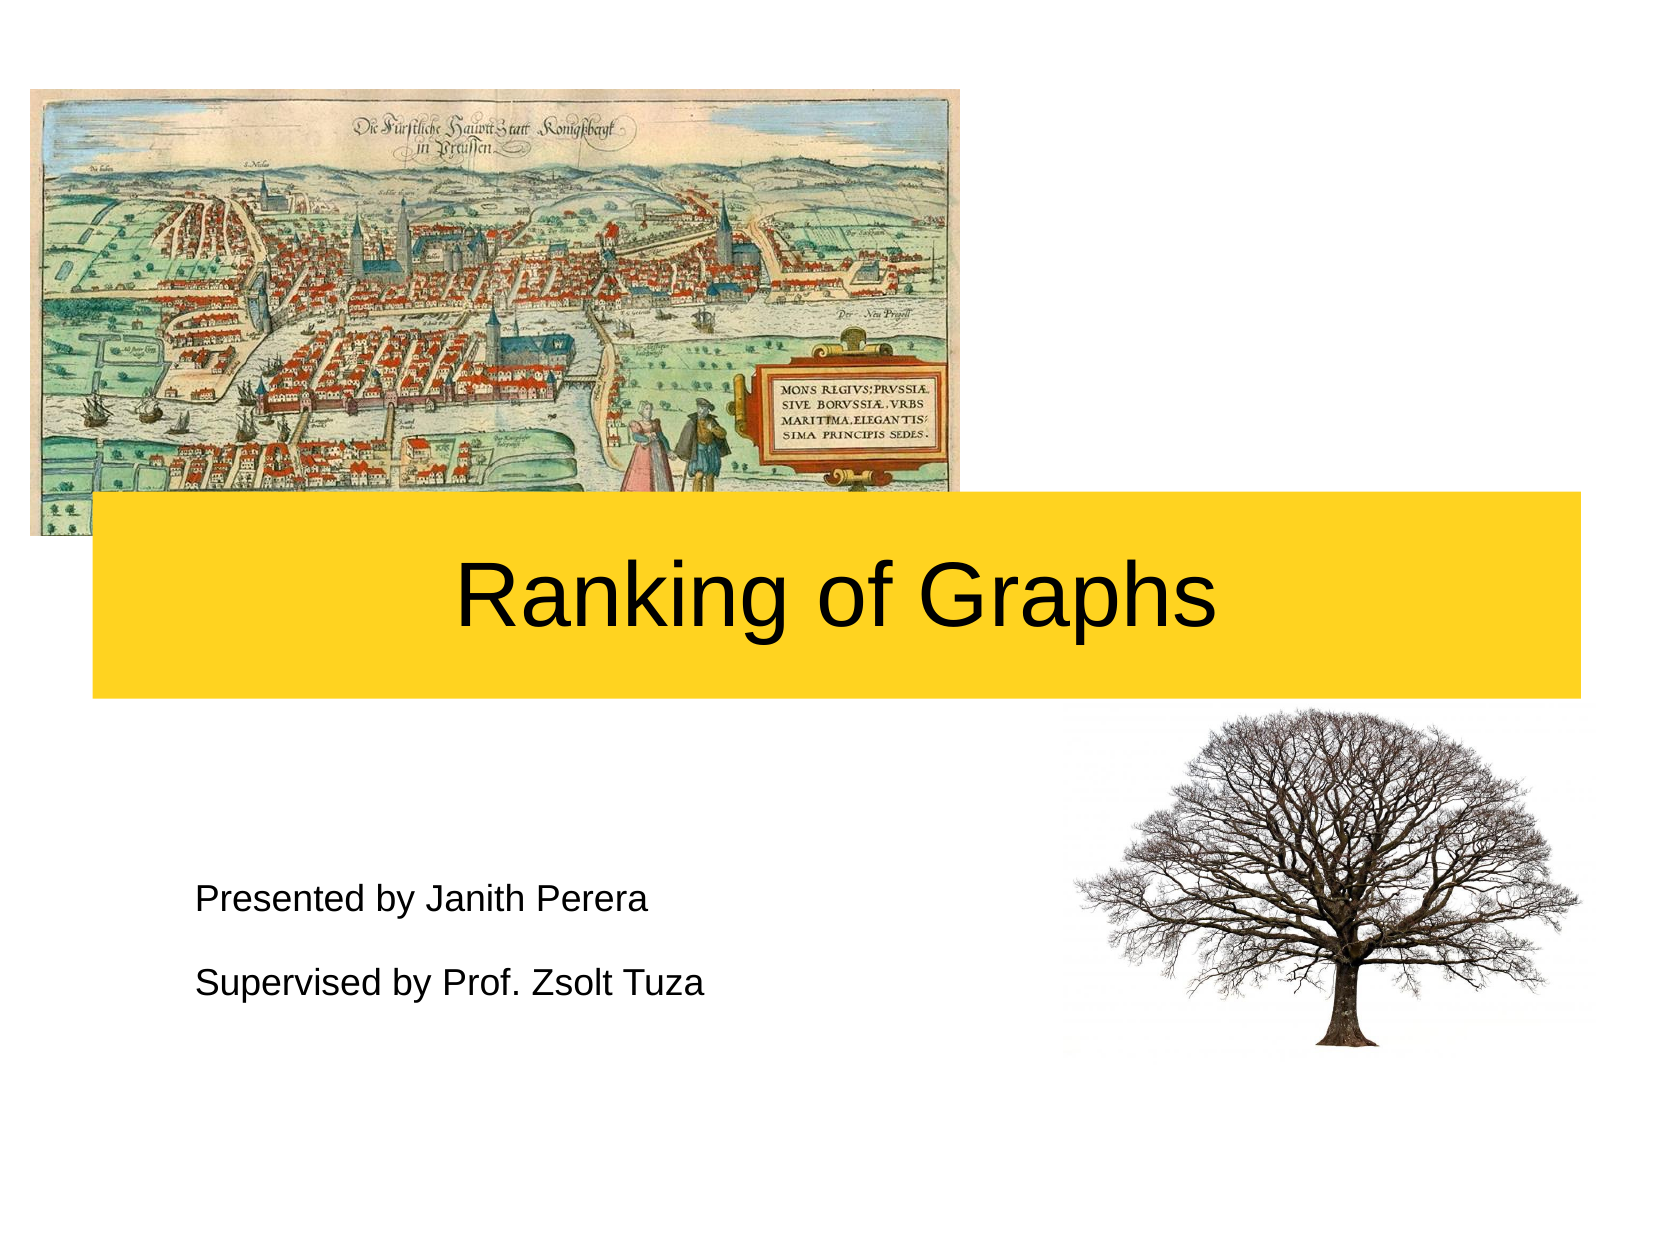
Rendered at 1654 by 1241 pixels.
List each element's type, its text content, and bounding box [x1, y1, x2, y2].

picture [30, 89, 960, 536]
text_box Presented by Janith Perera Supervised by Prof. Zsolt Tuza [180, 870, 766, 1011]
picture [1063, 686, 1596, 1066]
title Ranking of Graphs [92, 491, 1581, 699]
